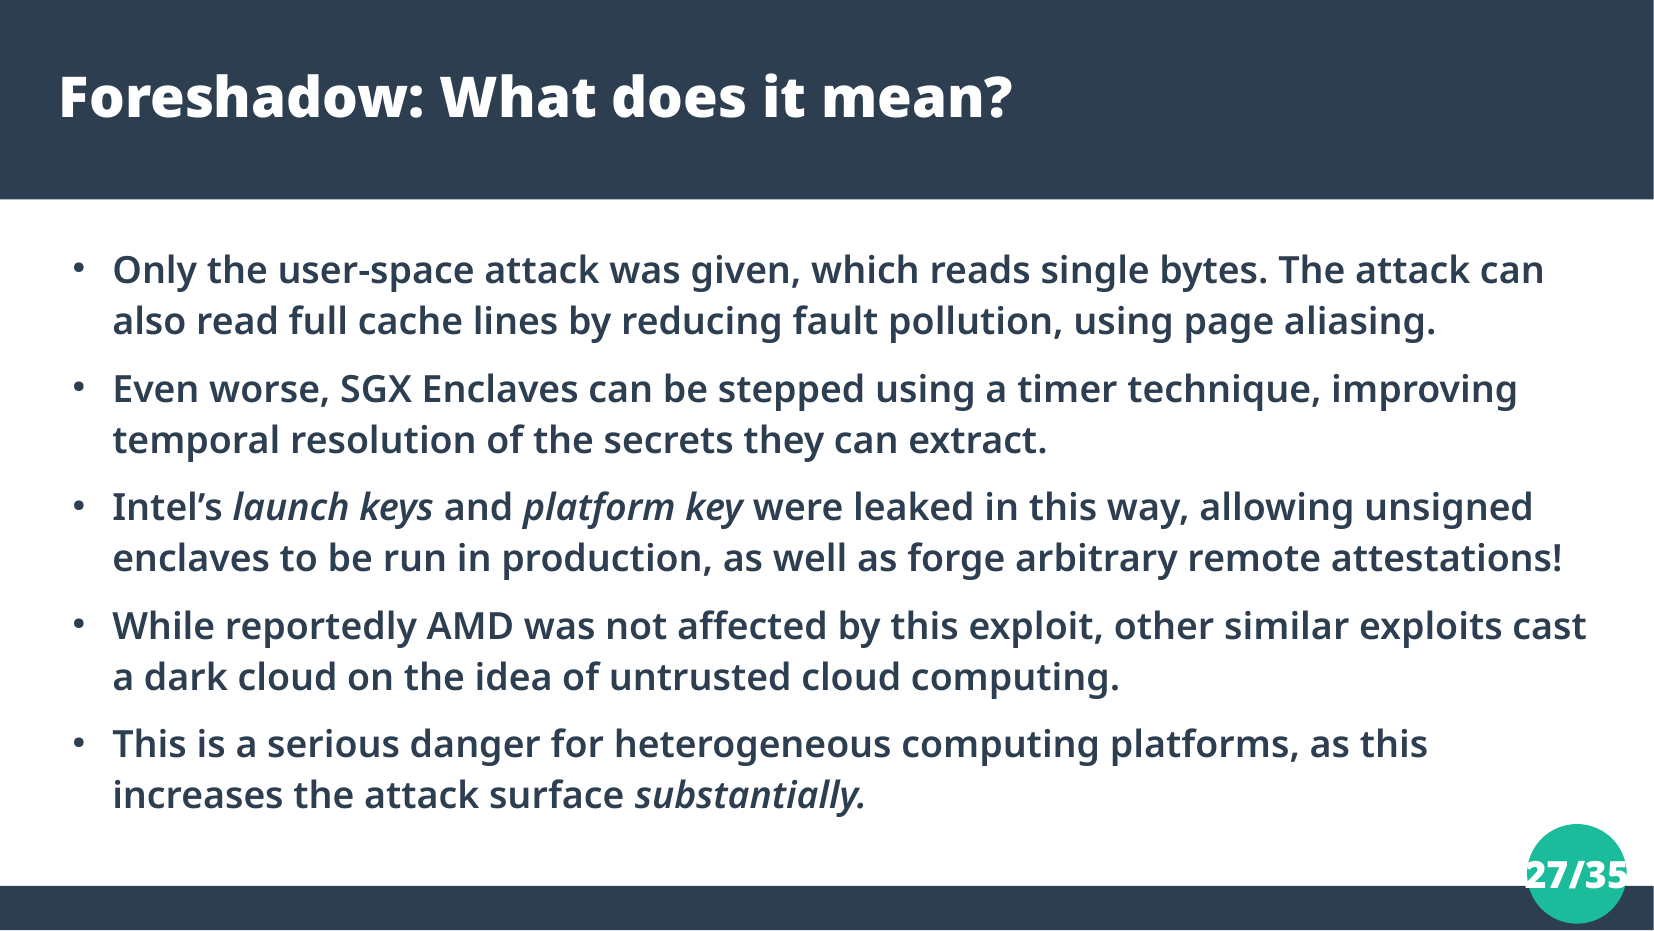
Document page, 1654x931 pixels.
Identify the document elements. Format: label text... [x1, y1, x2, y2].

list Only the user-space attack was given, which reads single bytes. The attack can also read full cache lines by reducing fault pollution, using page aliasing. Even worse, SGX Enclaves can be stepped using a timer technique, improving temporal resolution of the secrets they can extract. Intel’s launch keys and platform key were leaked in this way, allowing unsigned enclaves to be run in production, as well as forge arbitrary remote attestations! While reportedly AMD was not affected by this exploit, other similar exploits cast a dark cloud on the idea of untrusted cloud computing. This is a serious danger for heterogeneous computing platforms, as this increases the attack surface substantially. [59, 243, 1595, 864]
title Foreshadow: What does it mean? [59, 37, 1595, 155]
